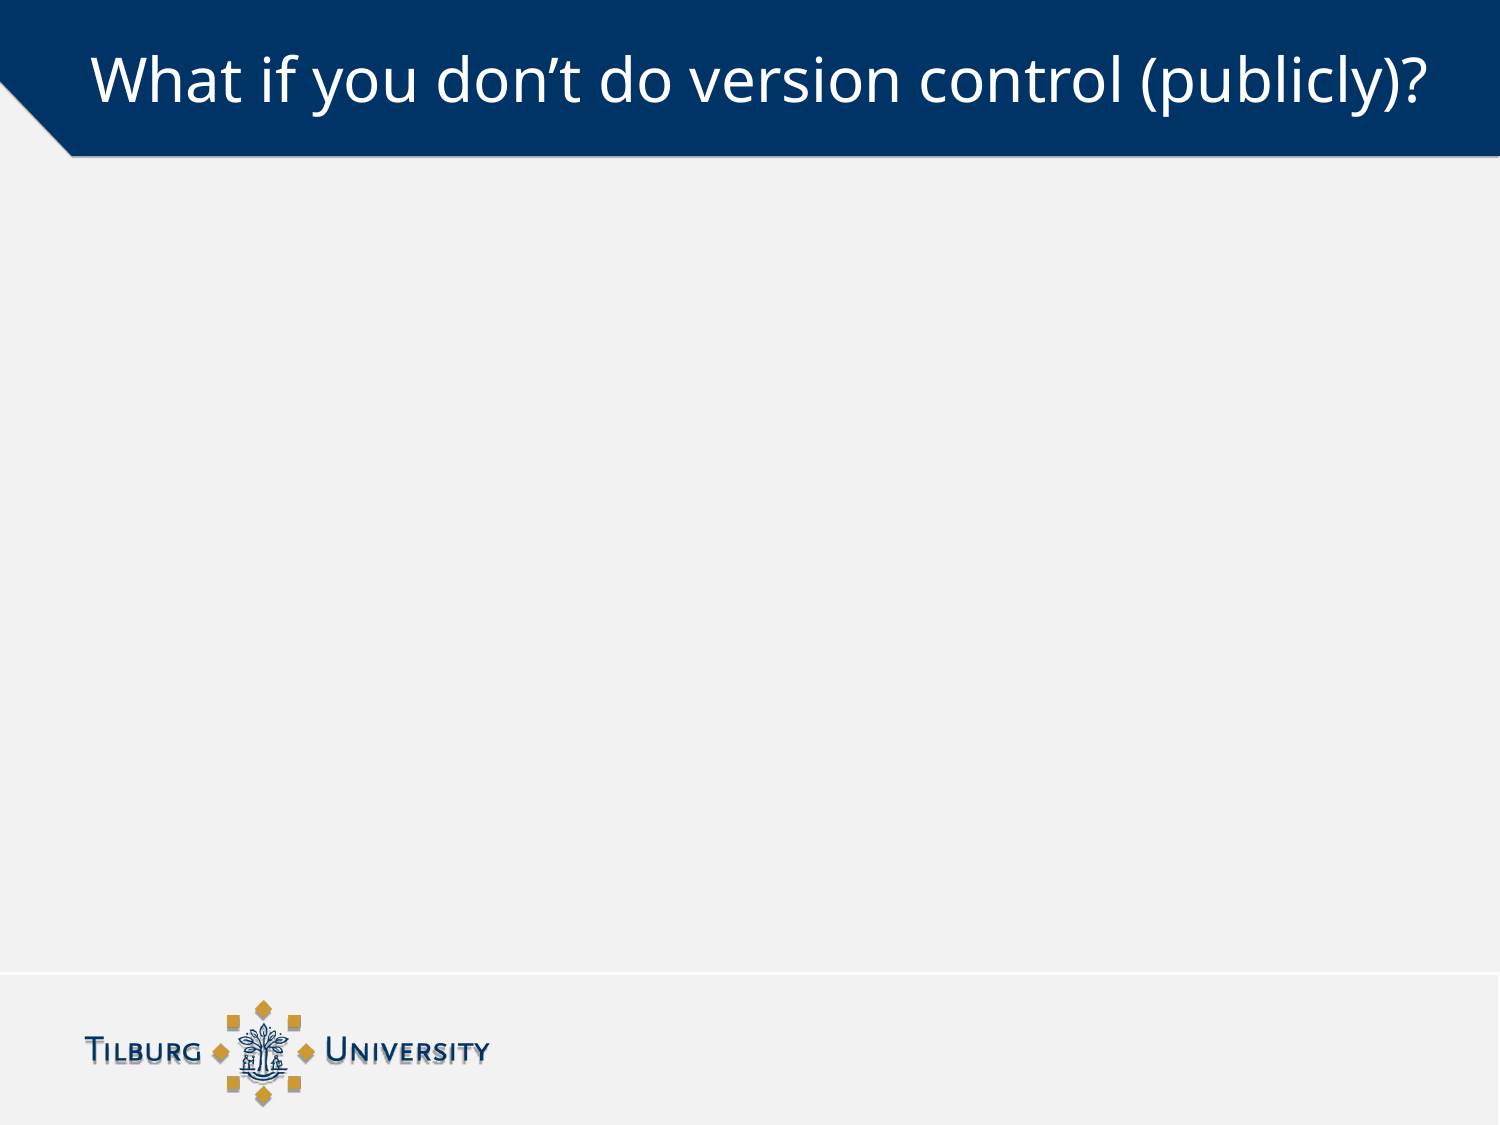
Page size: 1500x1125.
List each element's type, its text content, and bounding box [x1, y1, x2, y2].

title What if you don’t do version control (publicly)? [75, 0, 1476, 156]
